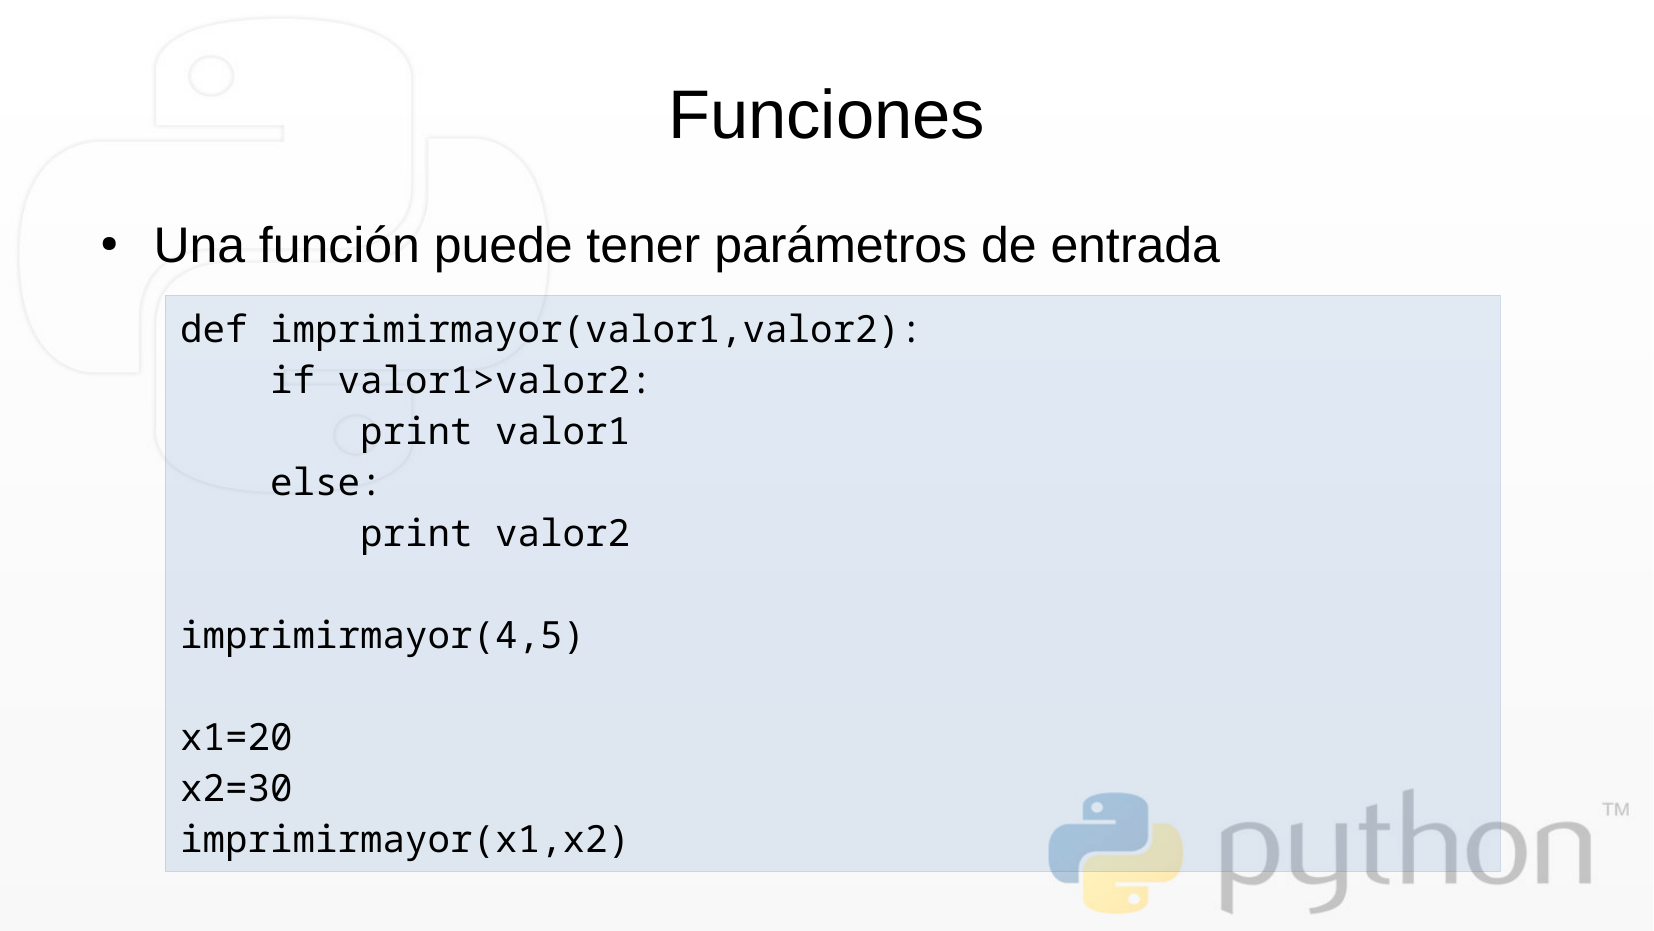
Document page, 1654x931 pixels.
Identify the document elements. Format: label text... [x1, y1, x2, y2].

title Funciones [82, 37, 1571, 193]
list Una función puede tener parámetros de entrada [82, 217, 1571, 343]
text_box def imprimirmayor(valor1,valor2): if valor1>valor2: print valor1 else: print valor2 imprimirmayor(4,5) x1=20 x2=30 imprimirmayor(x1,x2) [165, 295, 1501, 863]
picture [0, 0, 1654, 931]
